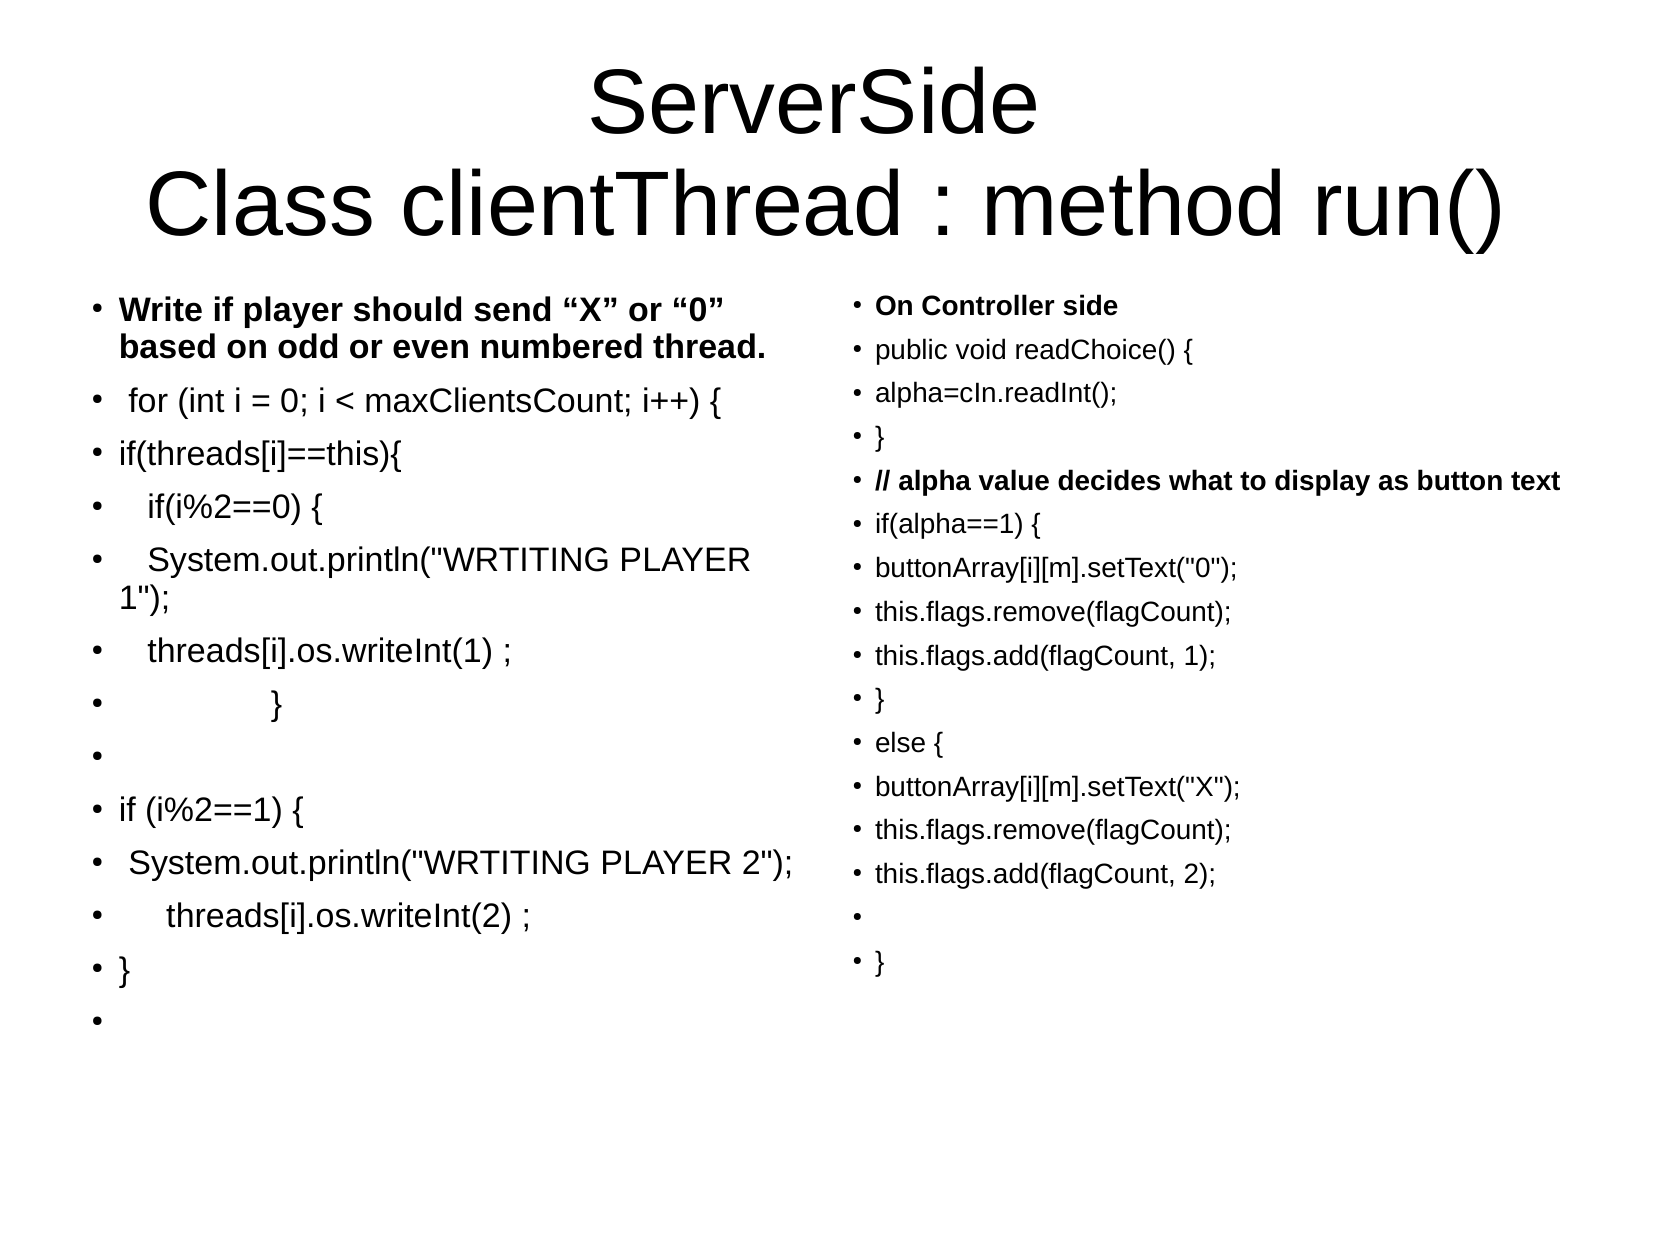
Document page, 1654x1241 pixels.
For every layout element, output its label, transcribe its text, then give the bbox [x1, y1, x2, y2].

list Write if player should send “X” or “0” based on odd or even numbered thread. for (int i = 0; i < maxClientsCount; i++) { if(threads[i]==this){ if(i%2==0) { System.out.println("WRTITING PLAYER 1"); threads[i].os.writeInt(1) ; } if (i%2==1) { System.out.println("WRTITING PLAYER 2"); threads[i].os.writeInt(2) ; } [82, 290, 809, 1010]
list On Controller side public void readChoice() { alpha=cIn.readInt(); } // alpha value decides what to display as button text if(alpha==1) { buttonArray[i][m].setText("0"); this.flags.remove(flagCount); this.flags.add(flagCount, 1); } else { buttonArray[i][m].setText("X"); this.flags.remove(flagCount); this.flags.add(flagCount, 2); } [845, 290, 1572, 1010]
title ServerSide Class clientThread : method run() [82, 49, 1571, 257]
